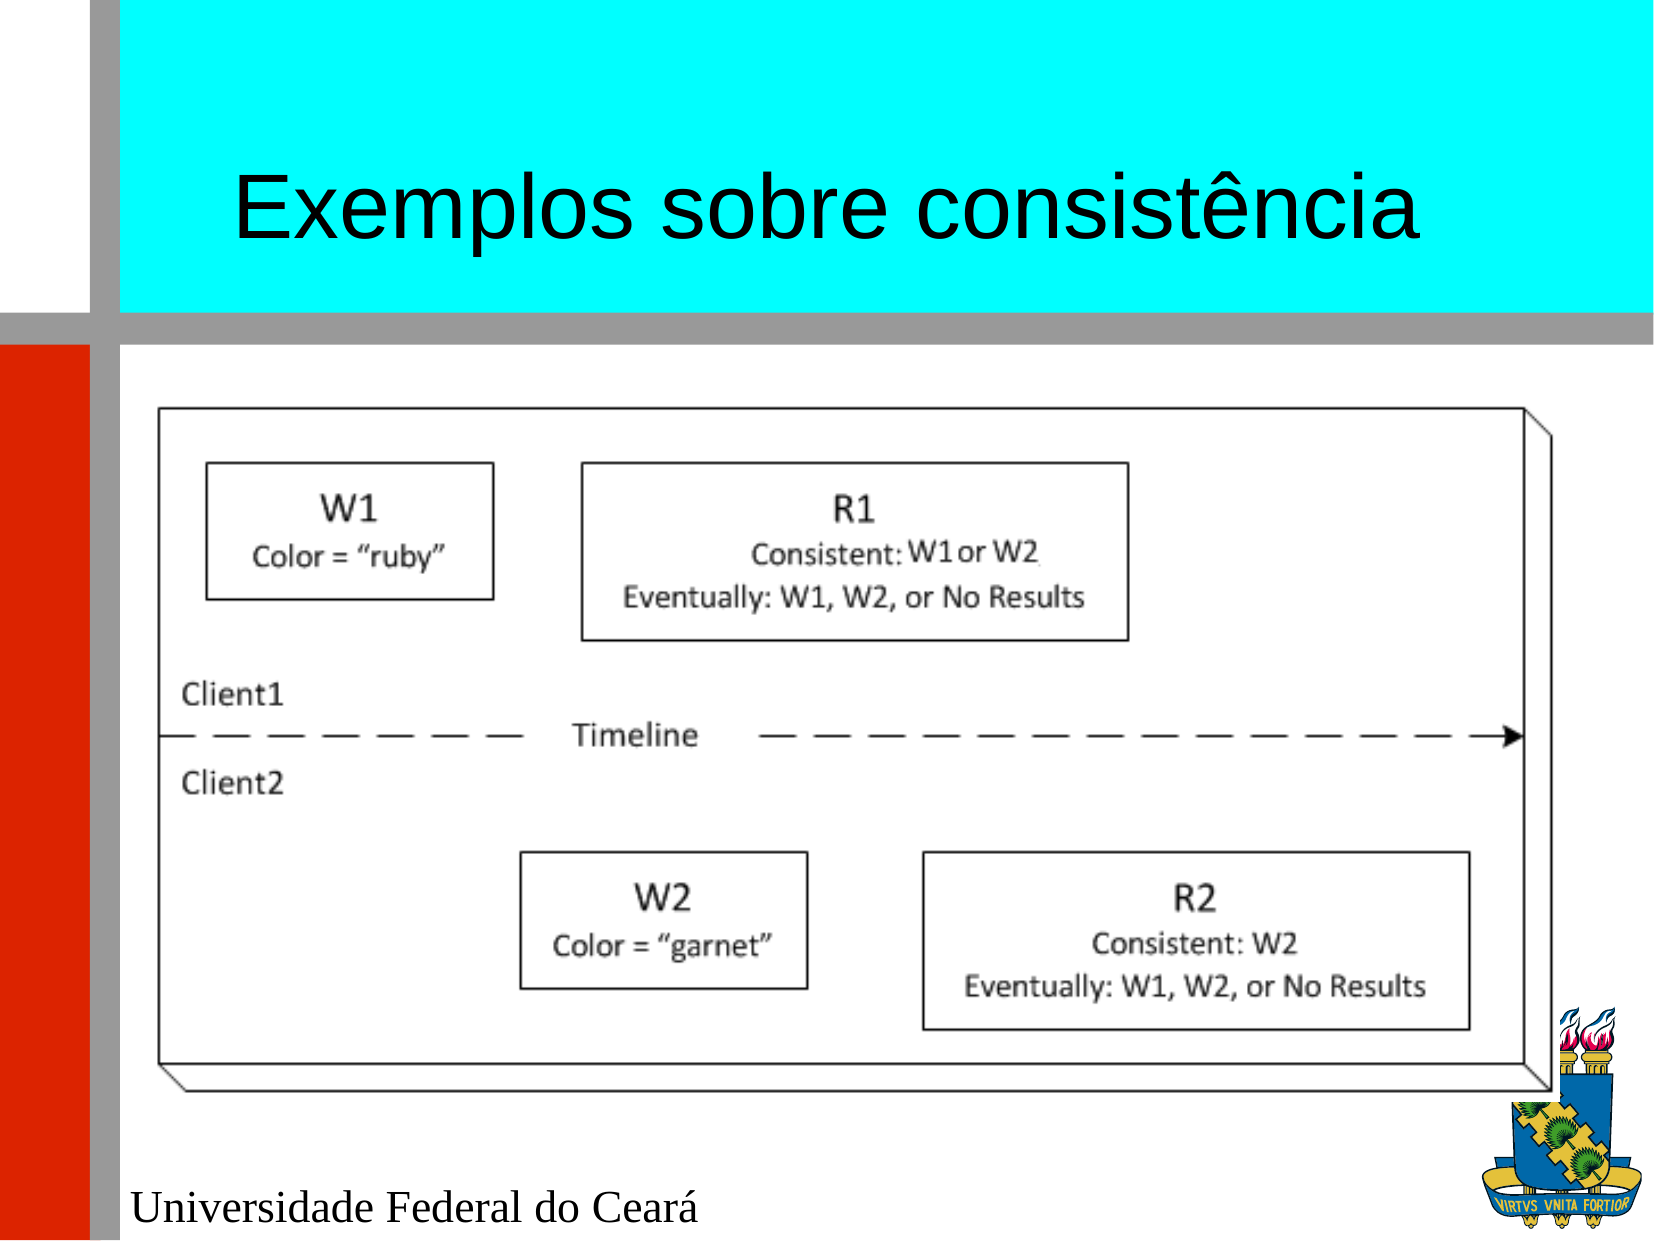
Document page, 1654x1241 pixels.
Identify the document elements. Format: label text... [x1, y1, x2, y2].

picture [147, 401, 1560, 1102]
title Exemplos sobre consistência [121, 102, 1534, 310]
